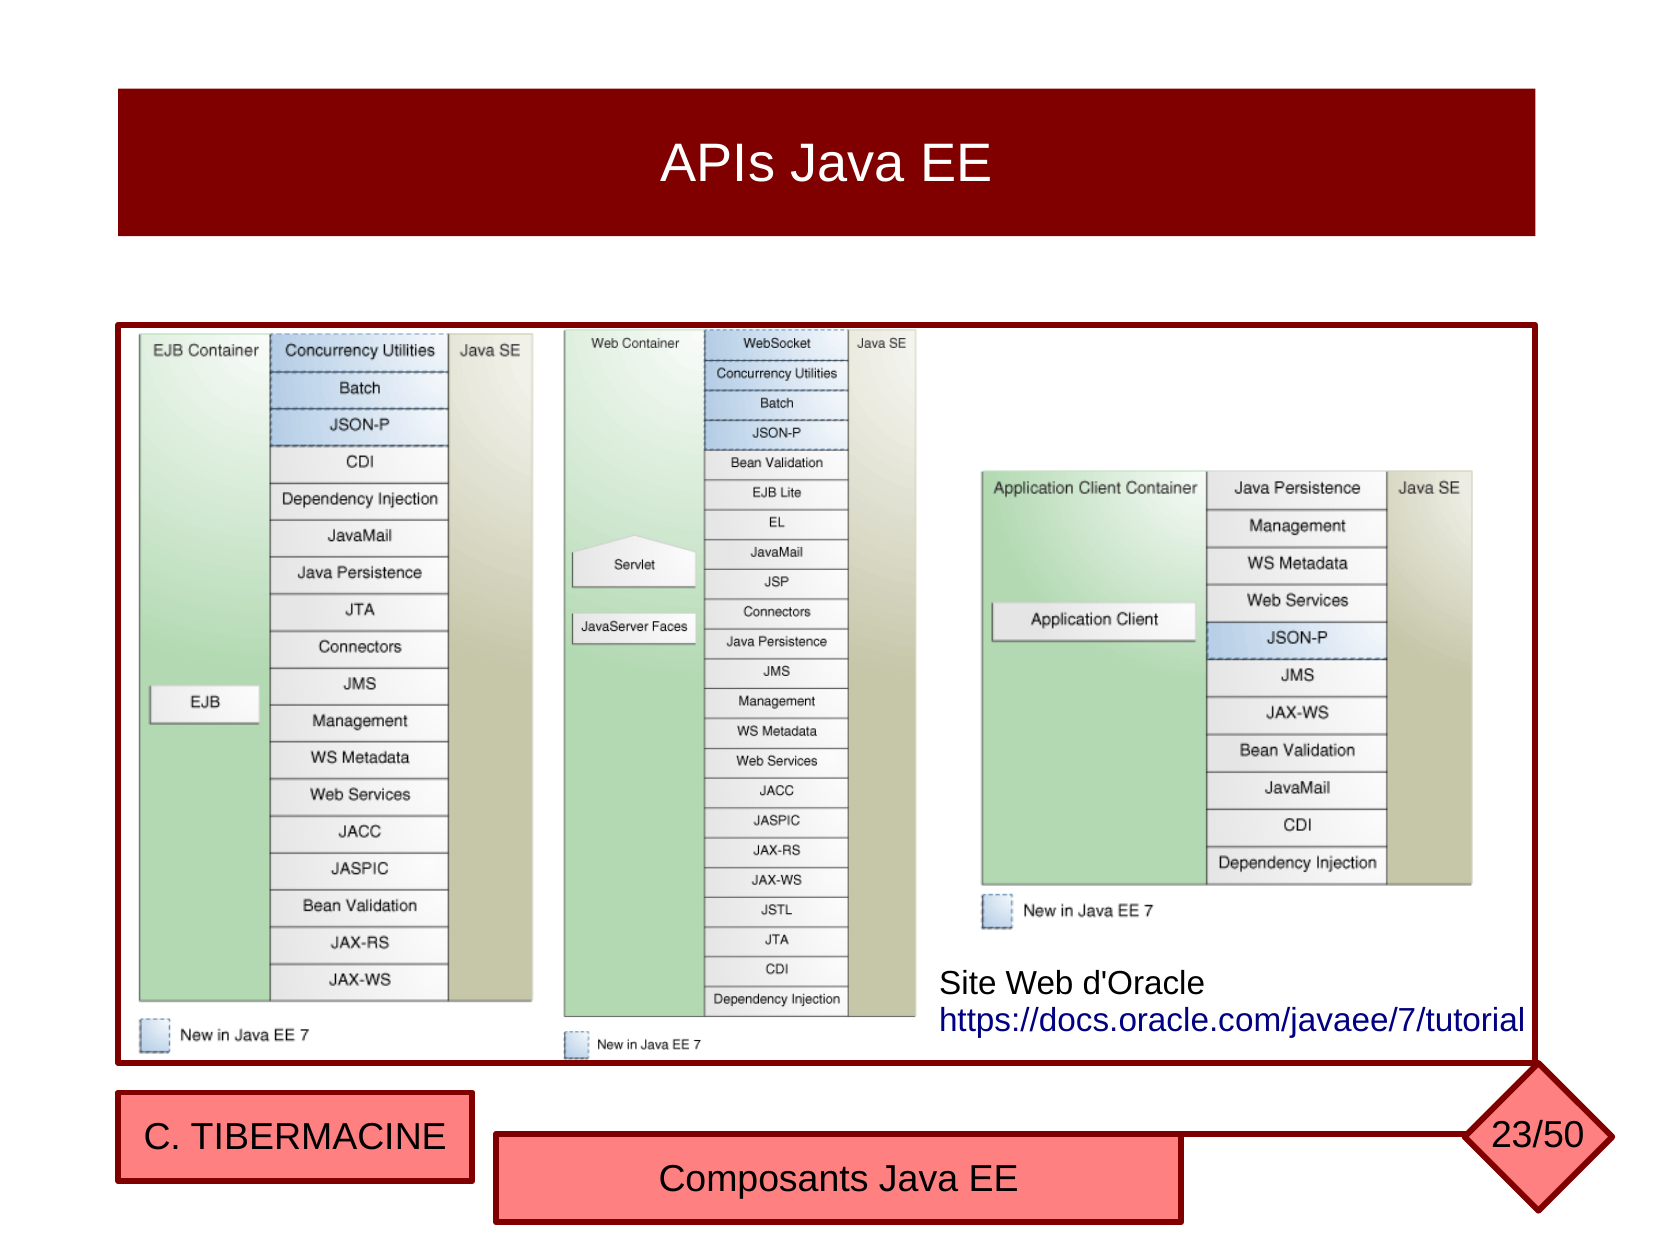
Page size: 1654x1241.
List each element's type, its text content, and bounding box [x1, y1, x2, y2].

text_box [1464, 1125, 1476, 1149]
text_box Site Web d'Oracle https://docs.oracle.com/javaee/7/tutorial [118, 324, 1536, 1063]
text_box [1533, 1206, 1544, 1211]
text_box C. TIBERMACINE [118, 1092, 473, 1182]
text_box APIs Java EE [118, 88, 1536, 237]
picture [978, 465, 1477, 934]
text_box Composants Java EE [496, 1133, 1182, 1223]
text_box <numéro>/50 [1476, 1106, 1607, 1206]
text_box [1607, 1131, 1613, 1143]
text_box [1495, 1062, 1582, 1106]
